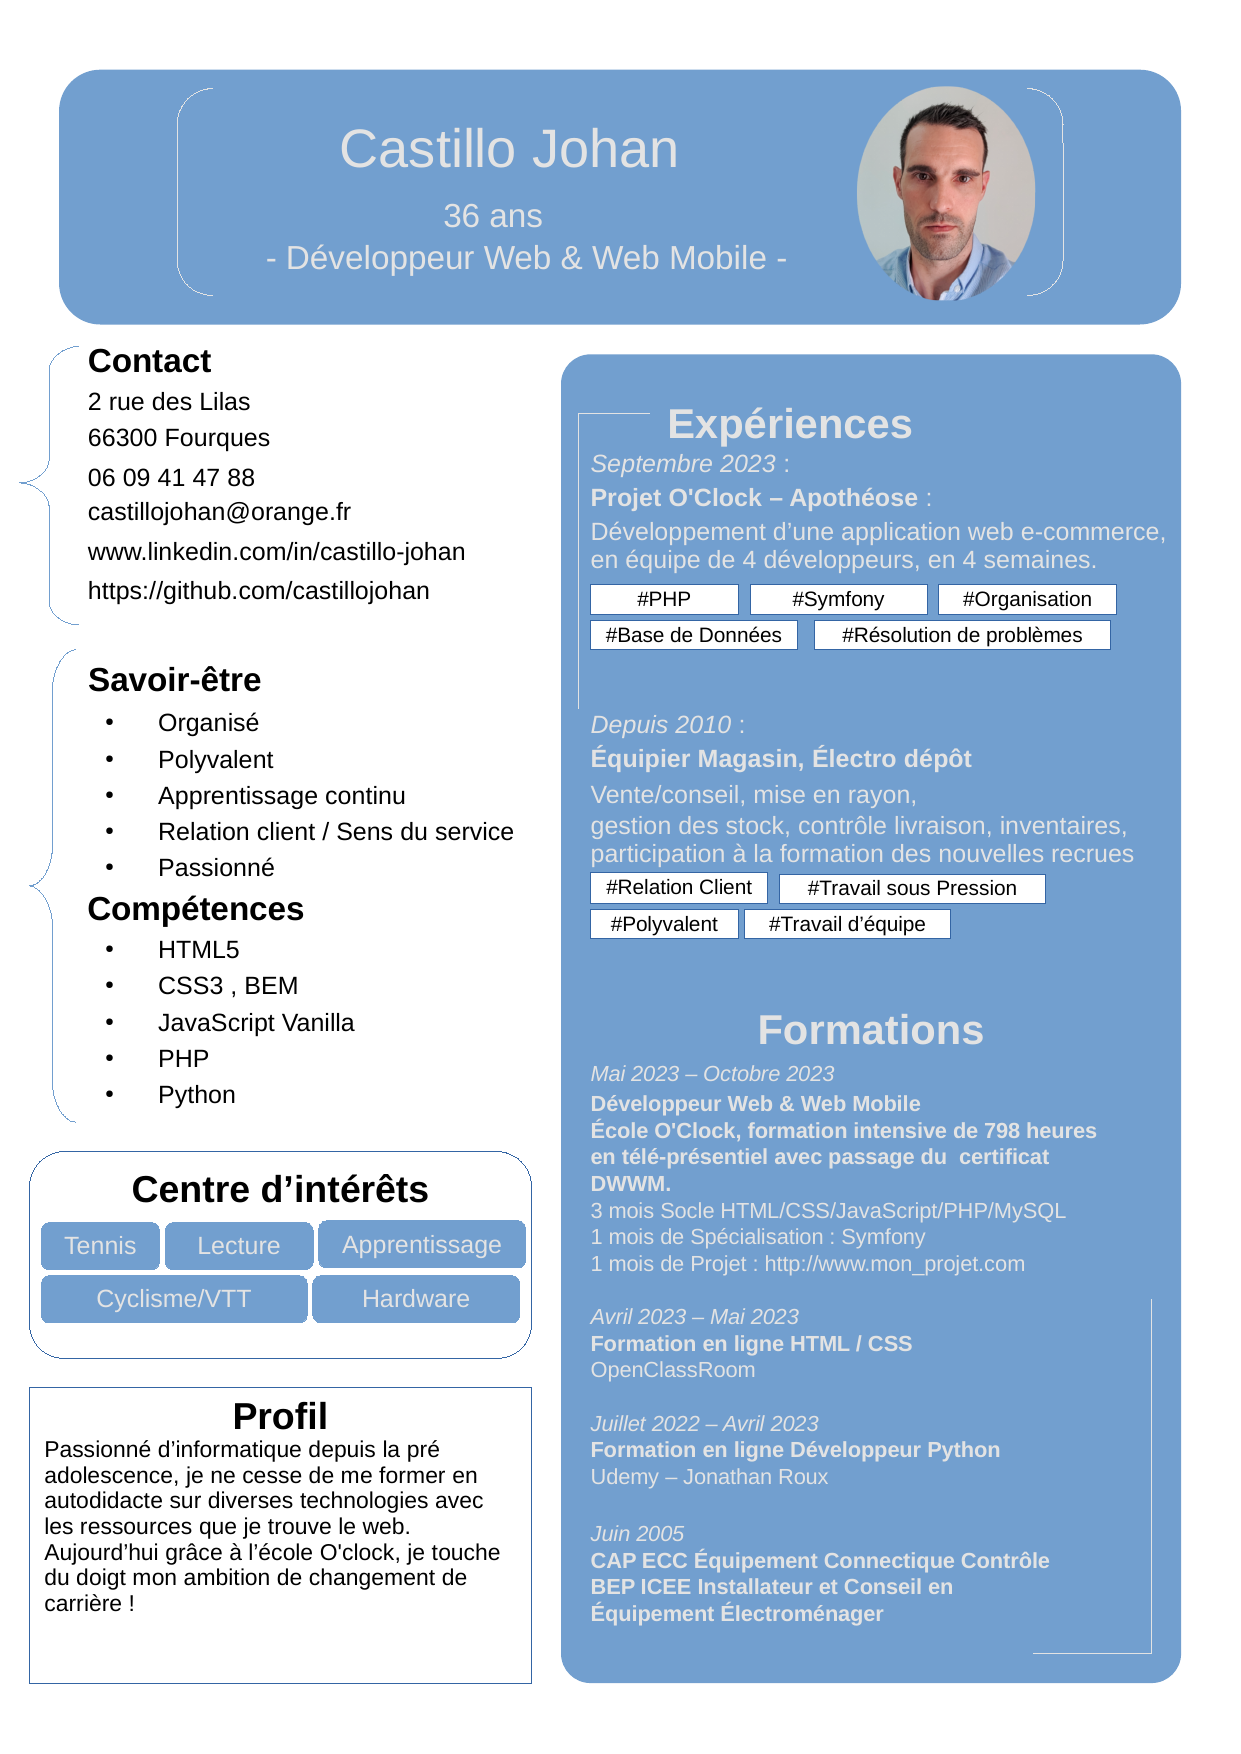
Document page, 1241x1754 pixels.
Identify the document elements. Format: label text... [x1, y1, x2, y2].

text_box #Symfony [750, 584, 928, 615]
text_box #Travail d’équipe [744, 909, 951, 939]
text_box Tennis [41, 1222, 160, 1270]
text_box #Travail sous Pression [779, 874, 1046, 904]
text_box Hardware [312, 1275, 520, 1323]
list Contact 2 rue des Lilas 66300 Fourques 06 09 41 47 88 castillojohan@orange.fr www.linkedin.com/in/castillo-johan https://github.com/castillojohan [75, 341, 489, 649]
list Savoir-être Organisé Polyvalent Apprentissage continu Relation client / Sens du service Passionné Compétences HTML5 CSS3 , BEM JavaScript Vanilla PHP Python [75, 649, 516, 1123]
text_box #PHP [590, 584, 739, 615]
text_box Cyclisme/VTT [41, 1275, 308, 1323]
list Expériences Septembre 2023 : Projet O'Clock – Apothéose : Développement d’une application web e-commerce, en équipe de 4 développeurs, en 4 semaines. Depuis 2010 : Équipier Magasin, Électro dépôt Vente/conseil, mise en rayon, gestion des stock, contrôle livraison, inventaires, participation à la formation des nouvelles recrues Formations Mai 2023 – Octobre 2023 Développeur Web & Web Mobile École O'Clock, formation intensive de 798 heures en télé-présentiel avec passage du certificat DWWM. 3 mois Socle HTML/CSS/JavaScript/PHP/MySQL 1 mois de Spécialisation : Symfony 1 mois de Projet : http://www.mon_projet.com Avril 2023 – Mai 2023 Formation en ligne HTML / CSS OpenClassRoom Juillet 2022 – Avril 2023 Formation en ligne Développeur Python Udemy – Jonathan Roux Juin 2005 CAP ECC Équipement Connectique Contrôle BEP ICEE Installateur et Conseil en Équipement Électroménager [561, 354, 1182, 1684]
text_box Apprentissage [318, 1220, 526, 1268]
text_box #Relation Client [590, 872, 768, 904]
text_box #Organisation [938, 584, 1117, 615]
text_box #Résolution de problèmes [814, 620, 1111, 650]
picture [856, 85, 1036, 302]
text_box #Base de Données [590, 620, 798, 650]
text_box Profil Passionné d’informatique depuis la pré adolescence, je ne cesse de me former en autodidacte sur diverses technologies avec les ressources que je trouve le web. Aujourd’hui grâce à l’école O'clock, je touche du doigt mon ambition de changement de carrière ! [29, 1387, 532, 1684]
text_box #Polyvalent [590, 909, 739, 939]
text_box Lecture [165, 1222, 314, 1270]
text_box Centre d’intérêts [29, 1151, 532, 1359]
title Castillo Johan 36 ans - Développeur Web & Web Mobile - [59, 69, 1182, 325]
